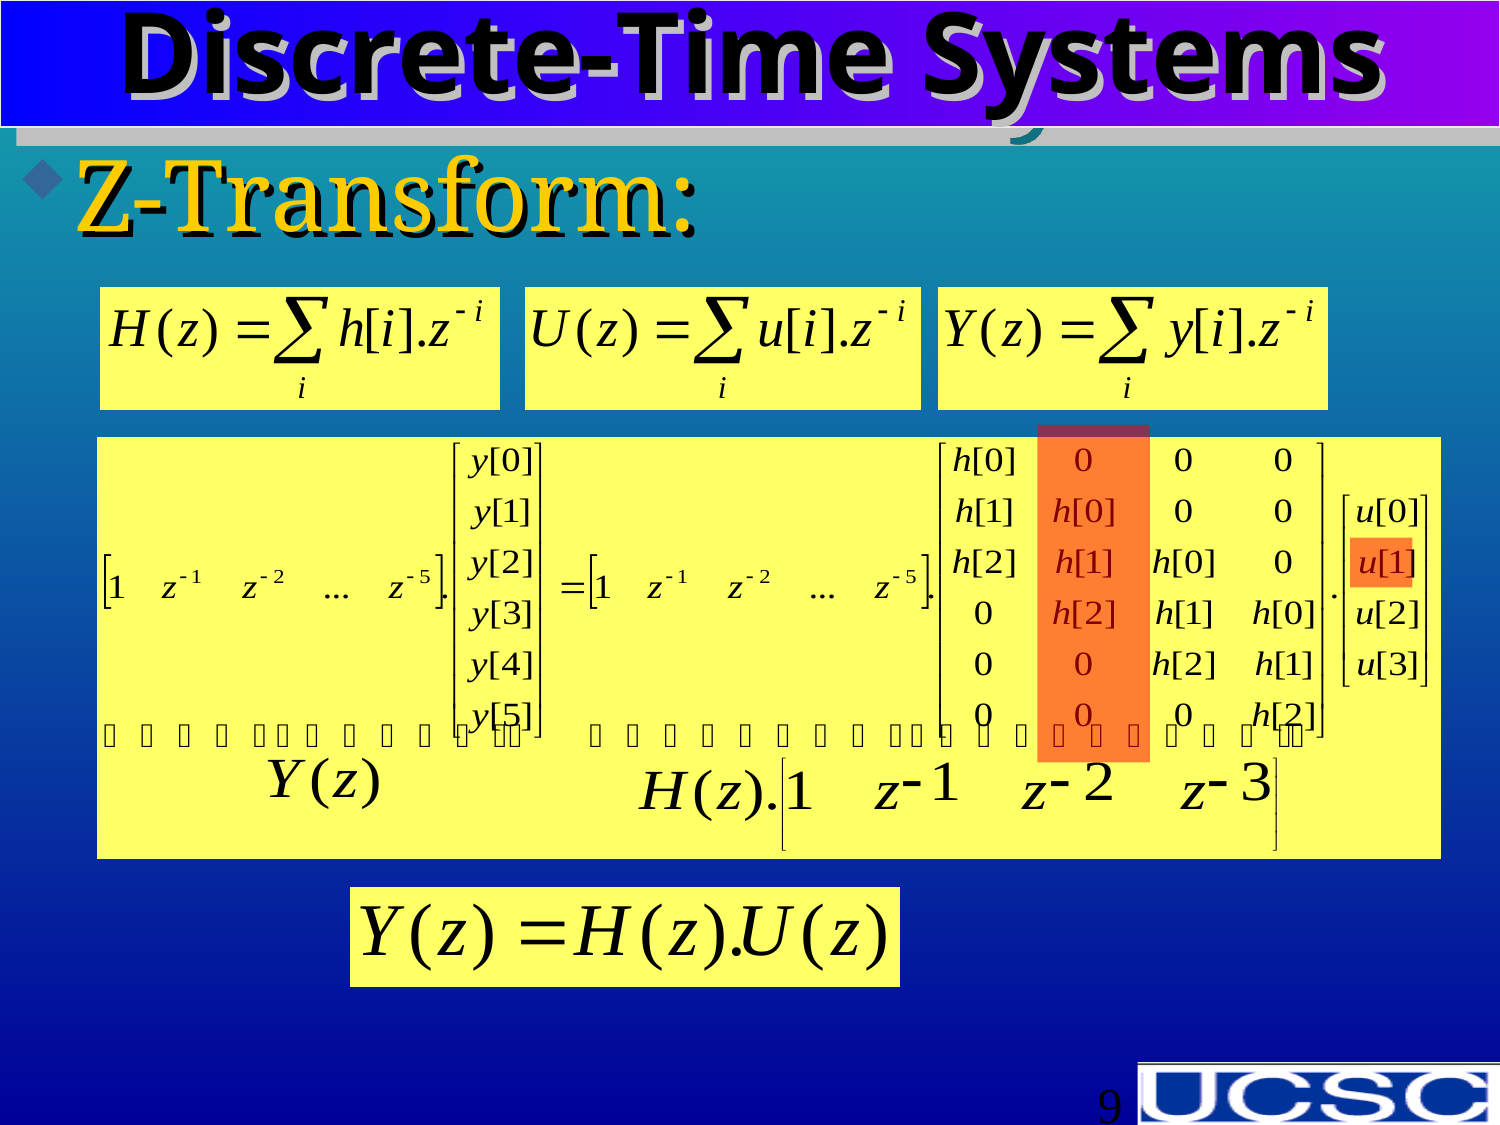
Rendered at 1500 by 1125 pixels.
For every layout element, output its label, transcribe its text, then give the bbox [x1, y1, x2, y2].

list Z-Transform: [0, 124, 1500, 1125]
text_box [1037, 424, 1150, 763]
title Discrete-Time Systems [0, 0, 1500, 124]
chart [99, 287, 501, 410]
chart [525, 287, 921, 410]
chart [937, 287, 1329, 410]
chart [350, 887, 901, 987]
chart [96, 437, 1441, 860]
text_box [1350, 537, 1413, 588]
